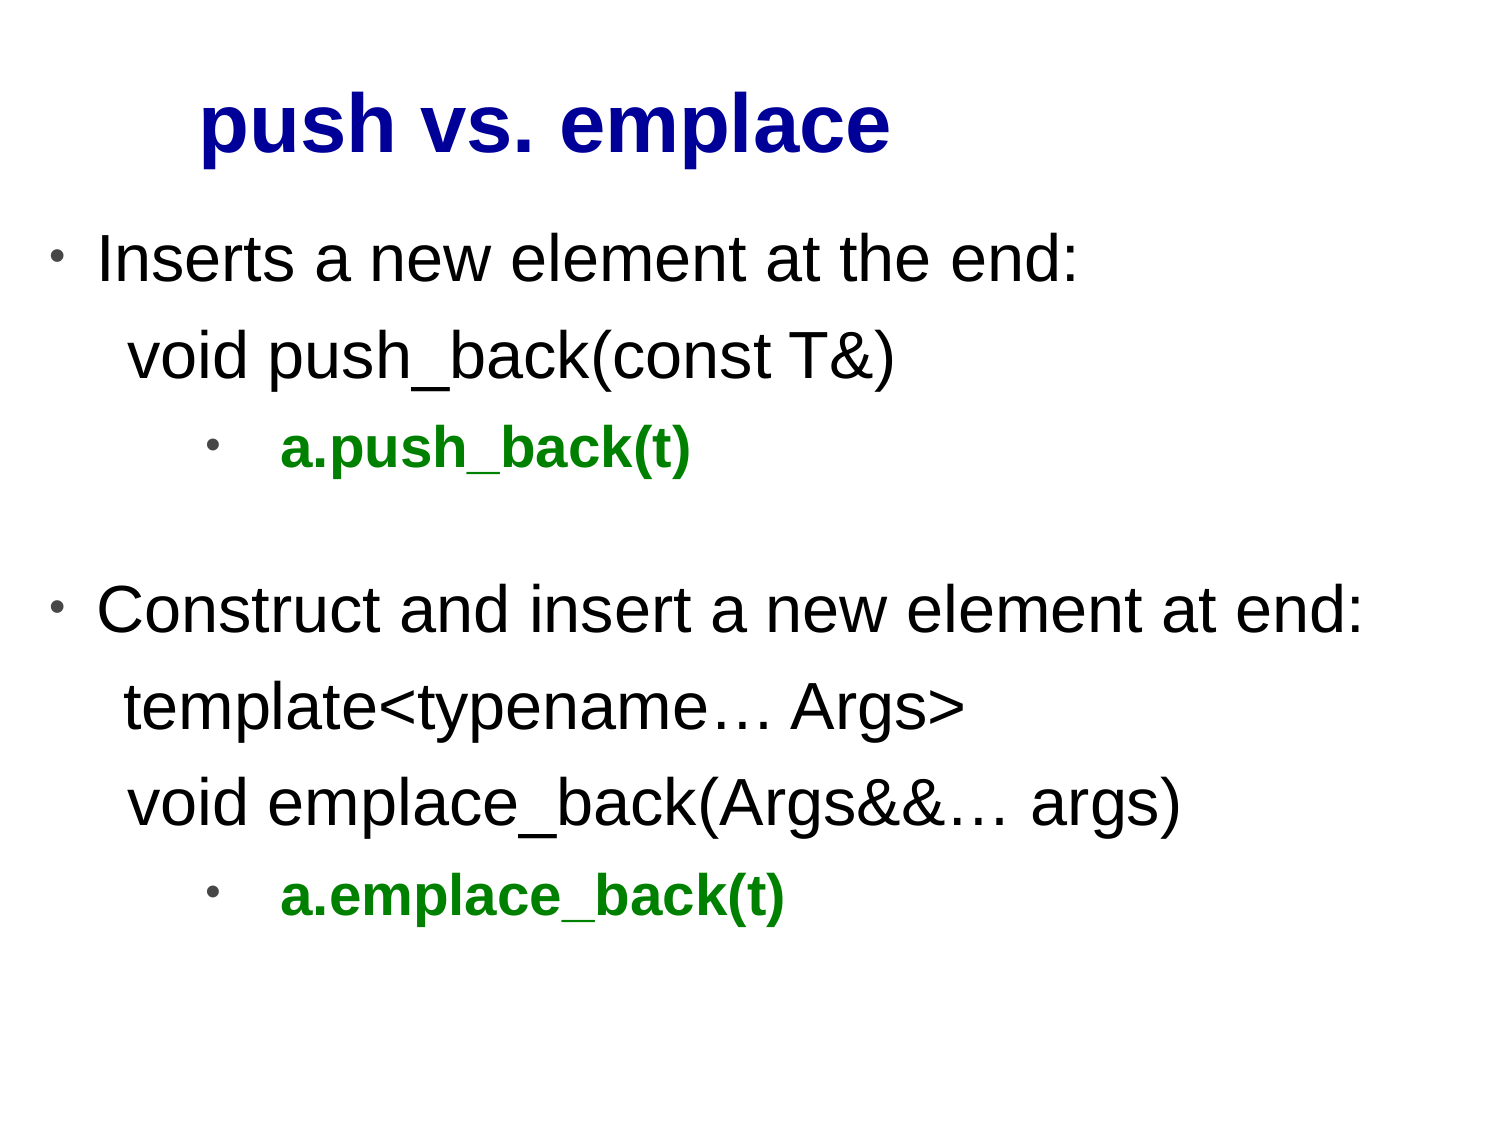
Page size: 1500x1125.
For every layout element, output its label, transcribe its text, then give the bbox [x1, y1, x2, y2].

title push vs. emplace [198, 32, 1468, 206]
list Inserts a new element at the end: void push_back(const T&) a.push_back(t) Construct and insert a new element at end: template<typename… Args> void emplace_back(Args&&… args) a.emplace_back(t) [49, 215, 1468, 1040]
